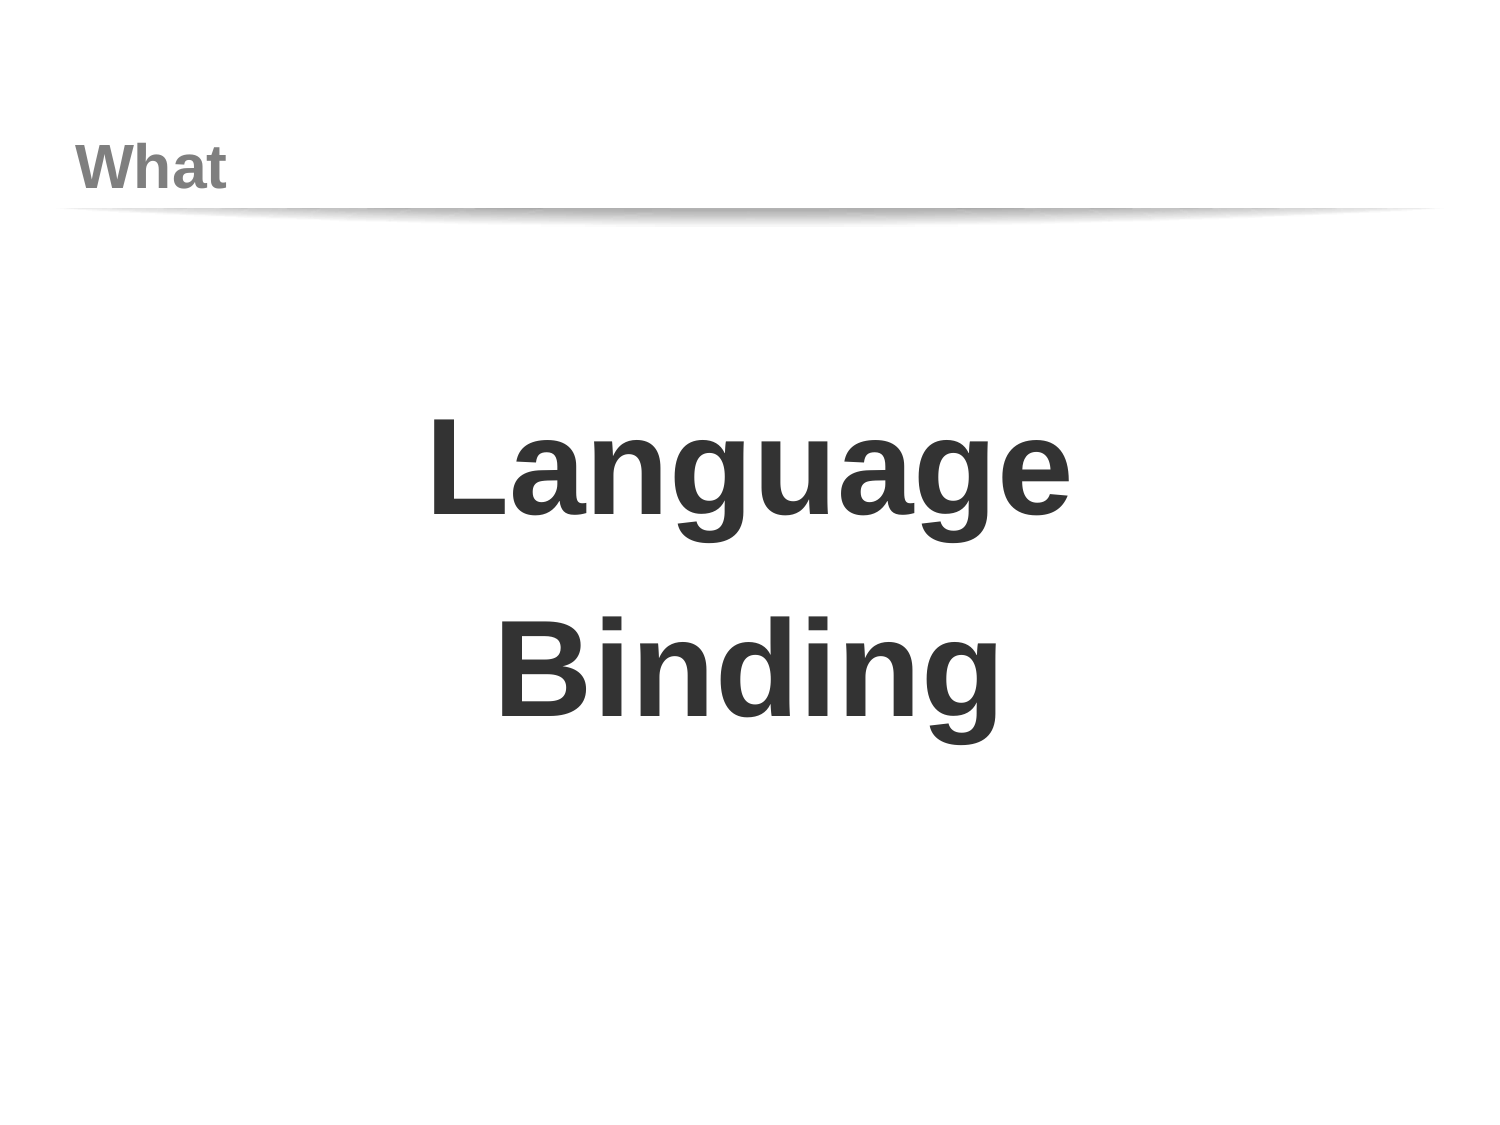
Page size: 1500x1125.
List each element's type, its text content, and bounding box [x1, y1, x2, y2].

text_box Language Binding [422, 376, 1078, 749]
title What [75, 71, 1426, 203]
